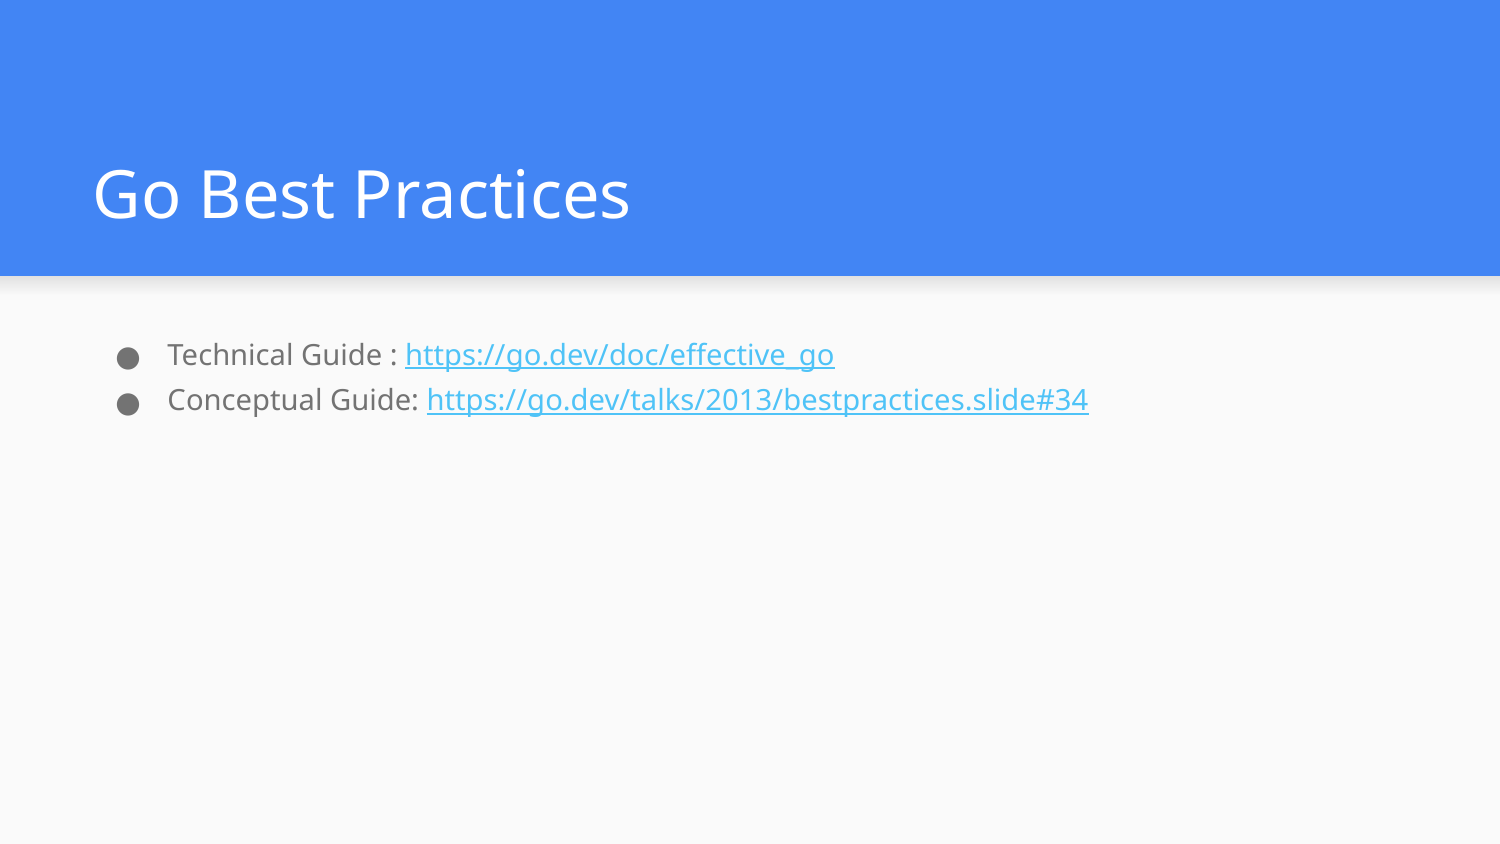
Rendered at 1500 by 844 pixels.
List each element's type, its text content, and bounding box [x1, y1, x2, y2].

title Go Best Practices [77, 121, 1427, 248]
list Technical Guide : https://go.dev/doc/effective_go Conceptual Guide: https://go.dev/talks/2013/bestpractices.slide#34 [77, 314, 1427, 760]
